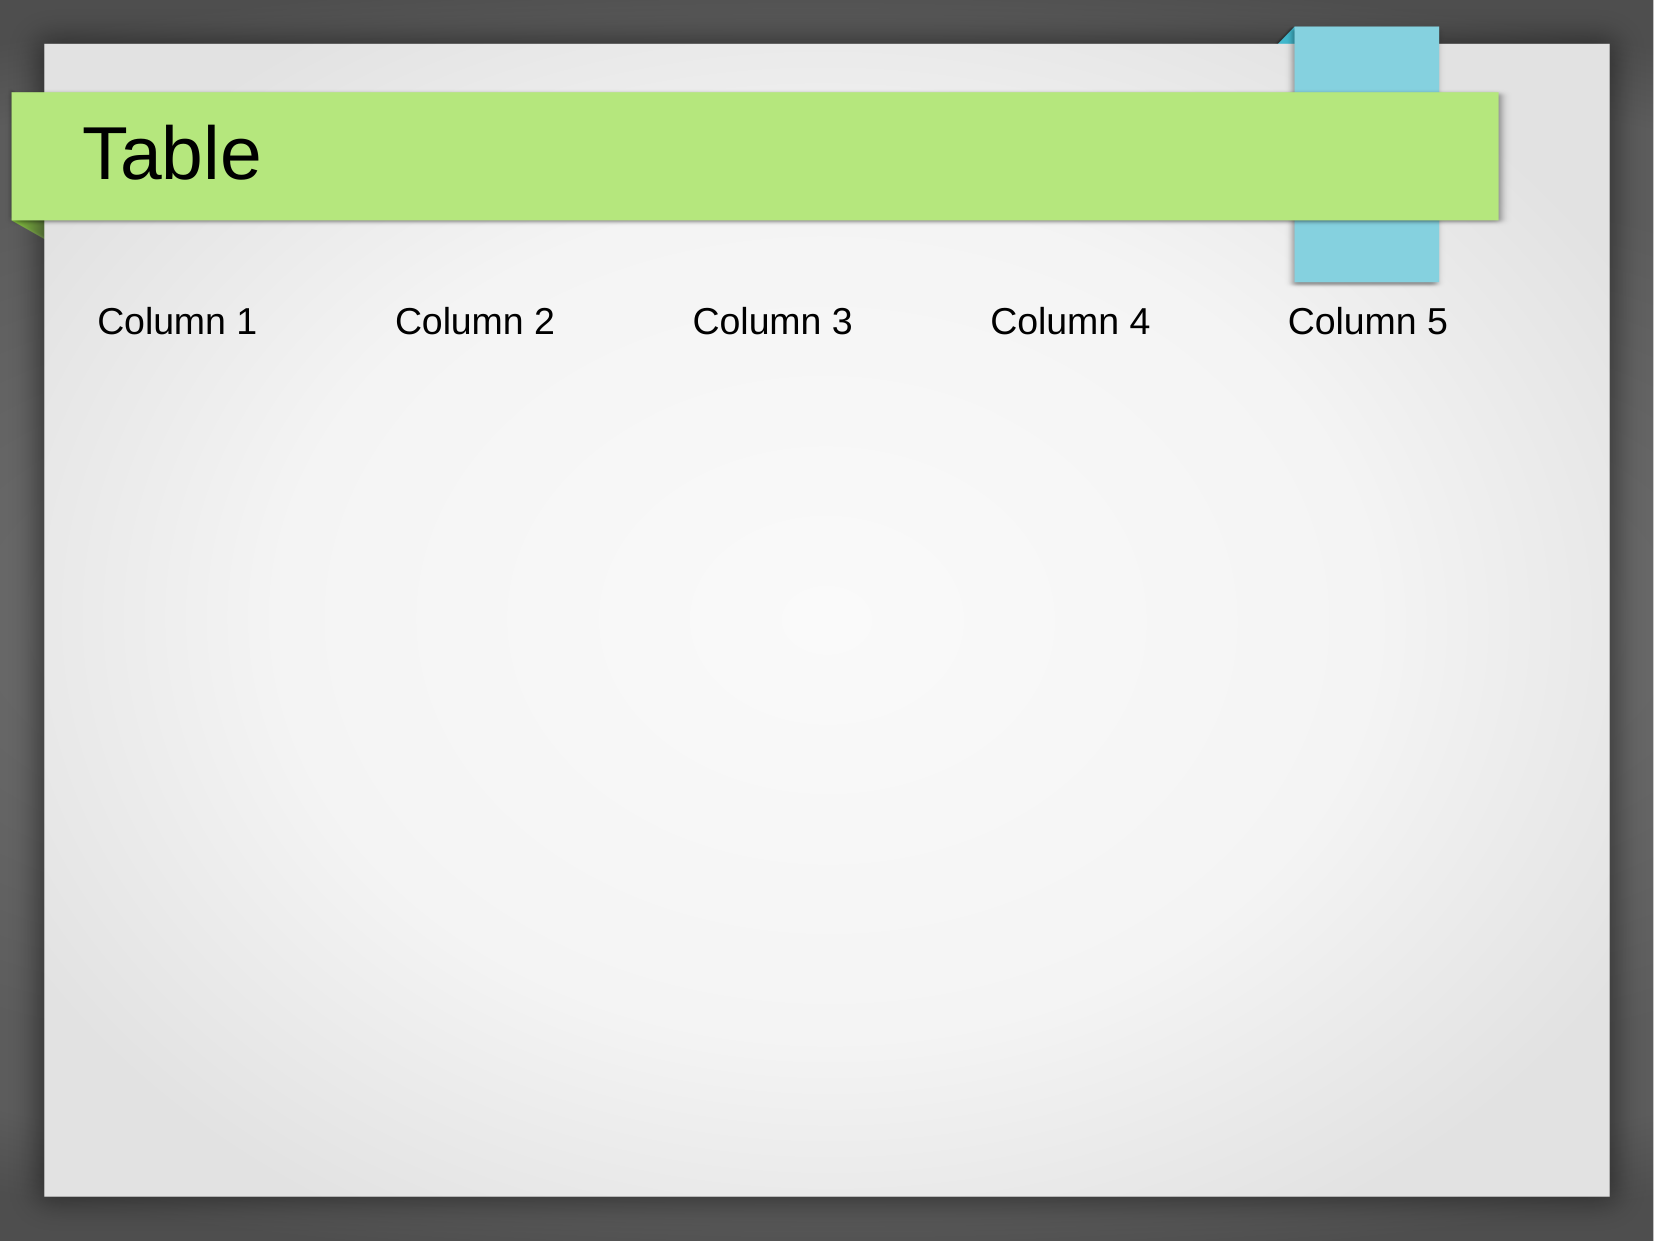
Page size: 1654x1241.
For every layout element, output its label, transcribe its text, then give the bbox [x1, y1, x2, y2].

table_cell [1273, 675, 1571, 745]
table_cell [976, 887, 1273, 958]
table_cell [83, 391, 380, 462]
table_cell [976, 604, 1273, 675]
table_cell [380, 816, 678, 887]
table_cell [976, 958, 1273, 1029]
table_cell [976, 462, 1273, 533]
table_cell [1273, 391, 1571, 462]
table_cell [83, 533, 380, 604]
table_cell [83, 958, 380, 1029]
table_cell [678, 745, 976, 816]
table_cell [678, 533, 976, 604]
table_cell [380, 675, 678, 745]
table_cell [1273, 533, 1571, 604]
table_cell [678, 462, 976, 533]
table_cell [380, 604, 678, 675]
table_cell [83, 604, 380, 675]
table_cell [380, 391, 678, 462]
table_cell [83, 887, 380, 958]
table_cell [678, 604, 976, 675]
table_cell [380, 958, 678, 1029]
table_header Column 3 [678, 295, 976, 391]
table_header Column 2 [380, 295, 678, 391]
table_cell [83, 816, 380, 887]
table_cell [380, 745, 678, 816]
table_cell [976, 816, 1273, 887]
table_cell [1273, 887, 1571, 958]
table_cell [83, 675, 380, 745]
table_cell [1273, 604, 1571, 675]
table_header Column 1 [83, 295, 380, 391]
table_header Column 4 [976, 295, 1273, 391]
table_cell [678, 816, 976, 887]
table_cell [380, 887, 678, 958]
table_cell [1273, 816, 1571, 887]
table_header Column 5 [1273, 295, 1571, 391]
table_cell [1273, 745, 1571, 816]
table_cell [678, 391, 976, 462]
text_box Table [82, 94, 1264, 213]
table_cell [1273, 462, 1571, 533]
table_cell [976, 675, 1273, 745]
table_cell [678, 958, 976, 1029]
table_cell [83, 745, 380, 816]
table_cell [976, 533, 1273, 604]
table_cell [380, 533, 678, 604]
table_cell [1273, 958, 1571, 1029]
table_cell [380, 462, 678, 533]
table_cell [678, 675, 976, 745]
table_cell [678, 887, 976, 958]
table_cell [83, 462, 380, 533]
table_cell [976, 745, 1273, 816]
table_cell [976, 391, 1273, 462]
picture [0, 0, 1654, 1241]
